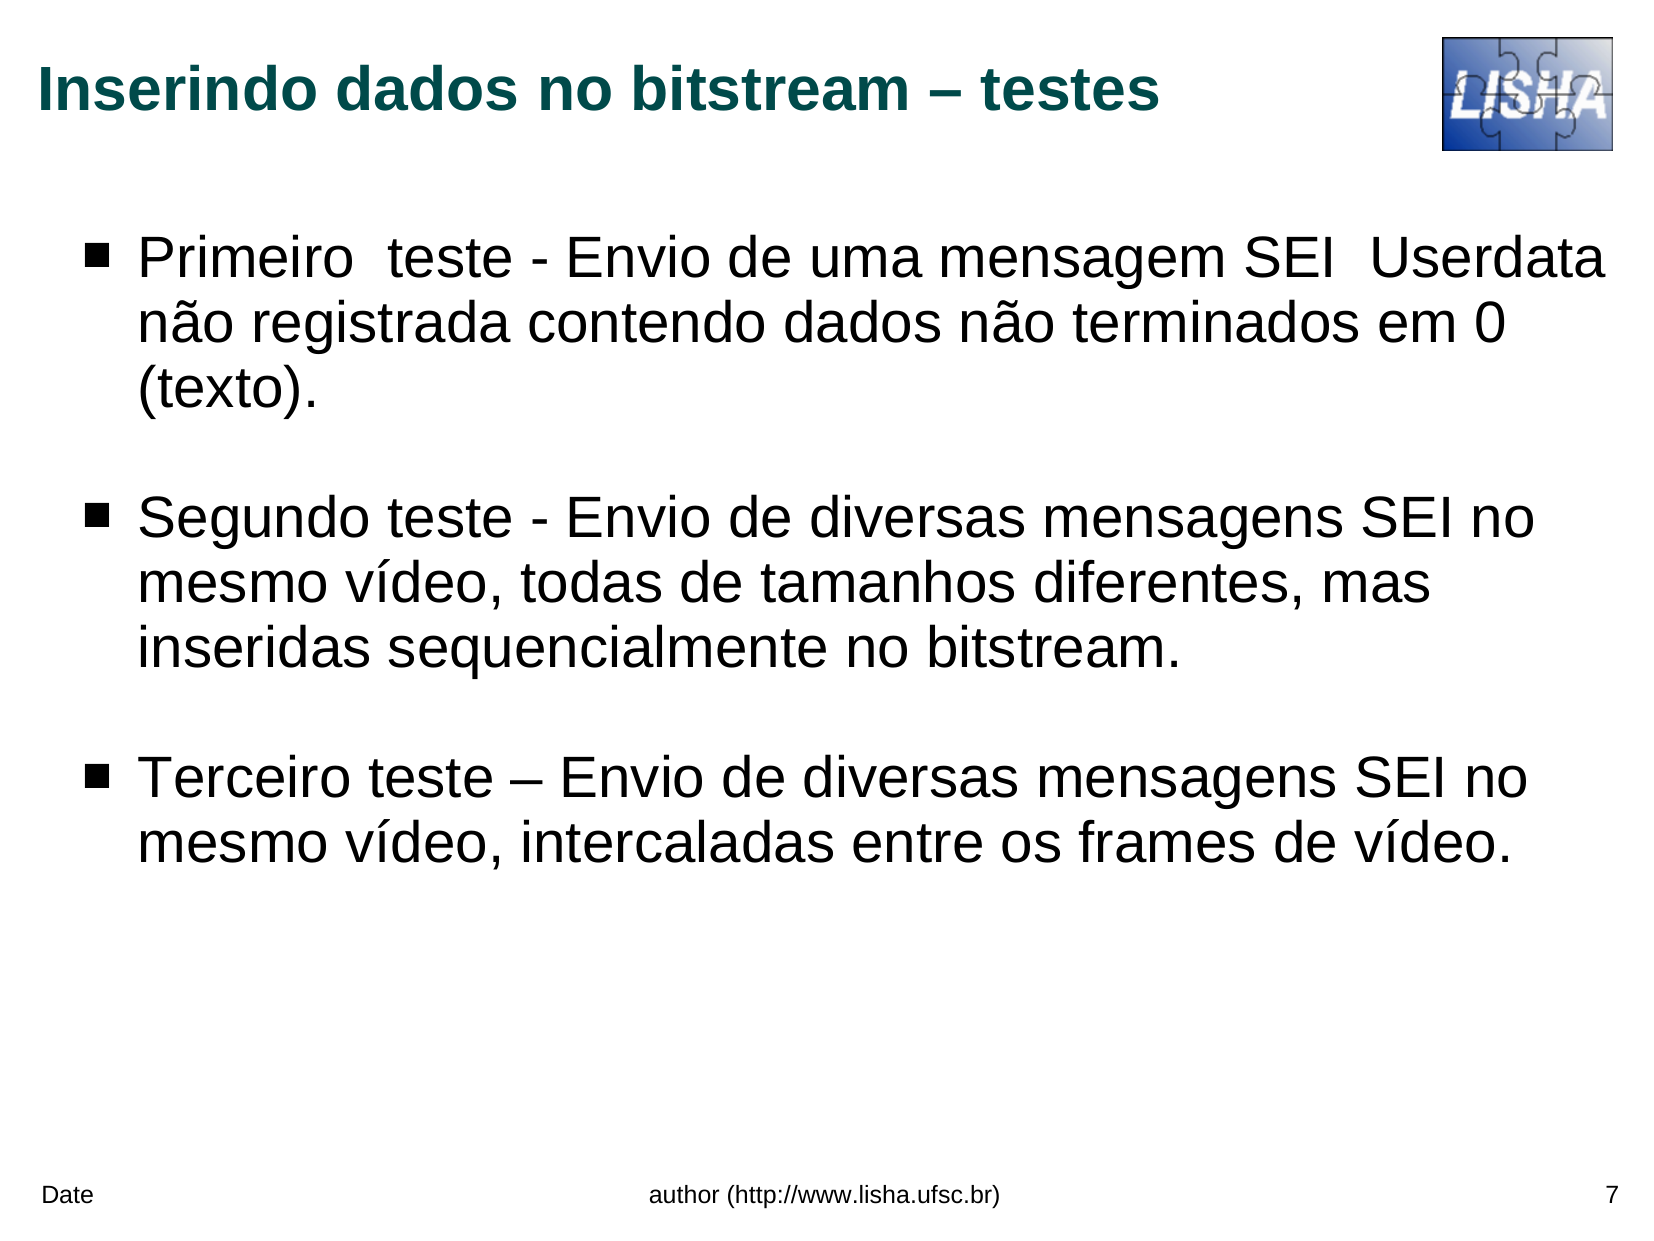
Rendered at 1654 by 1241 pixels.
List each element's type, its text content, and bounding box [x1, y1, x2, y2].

title Inserindo dados no bitstream – testes [37, 37, 1426, 151]
picture [1442, 37, 1613, 151]
list Primeiro teste - Envio de uma mensagem SEI Userdata não registrada contendo dados não terminados em 0 (texto). Segundo teste - Envio de diversas mensagens SEI no mesmo vídeo, todas de tamanhos diferentes, mas inseridas sequencialmente no bitstream. Terceiro teste – Envio de diversas mensagens SEI no mesmo vídeo, intercaladas entre os frames de vídeo. [37, 225, 1613, 1163]
